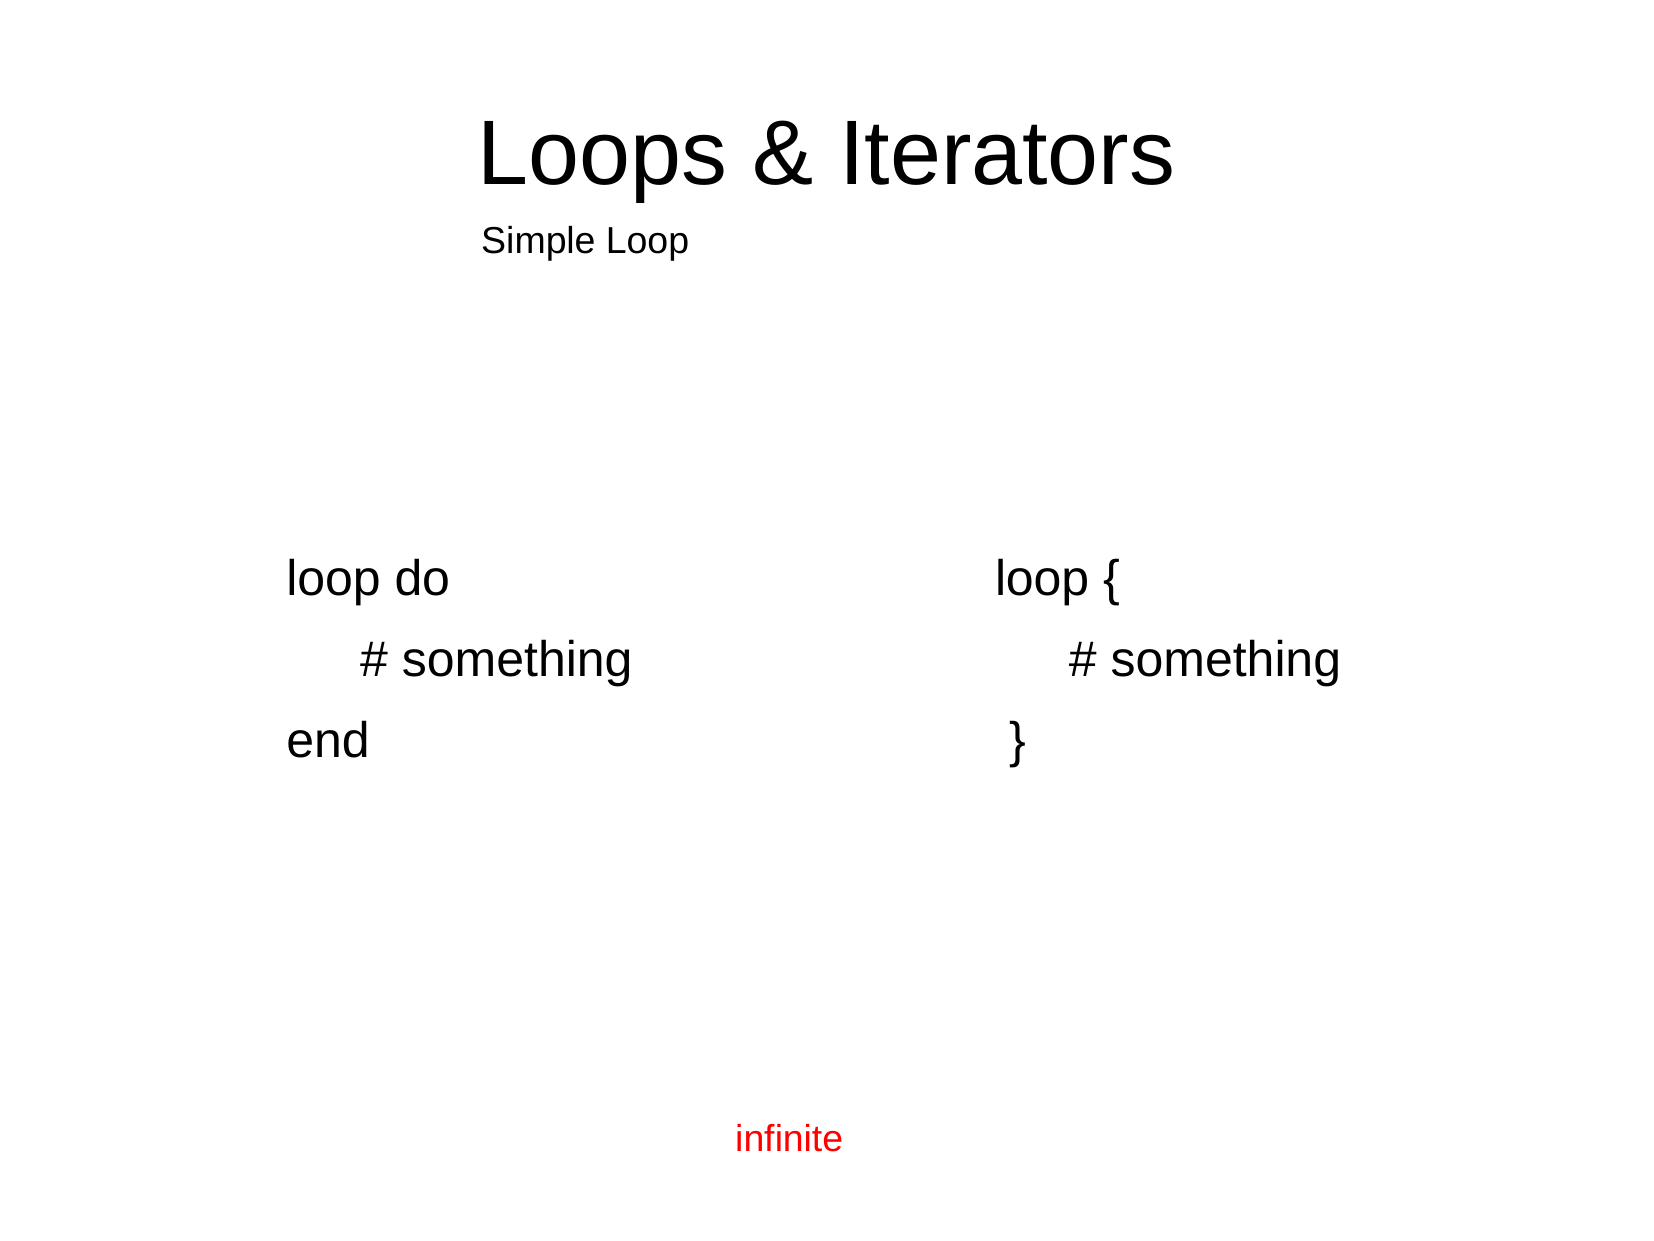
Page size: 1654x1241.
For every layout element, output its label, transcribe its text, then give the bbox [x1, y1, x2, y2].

text_box loop { # something } [980, 543, 1359, 780]
text_box Simple Loop [466, 212, 821, 284]
title Loops & Iterators [82, 49, 1571, 257]
text_box infinite [720, 1110, 863, 1168]
text_box loop do # something end [271, 543, 650, 780]
